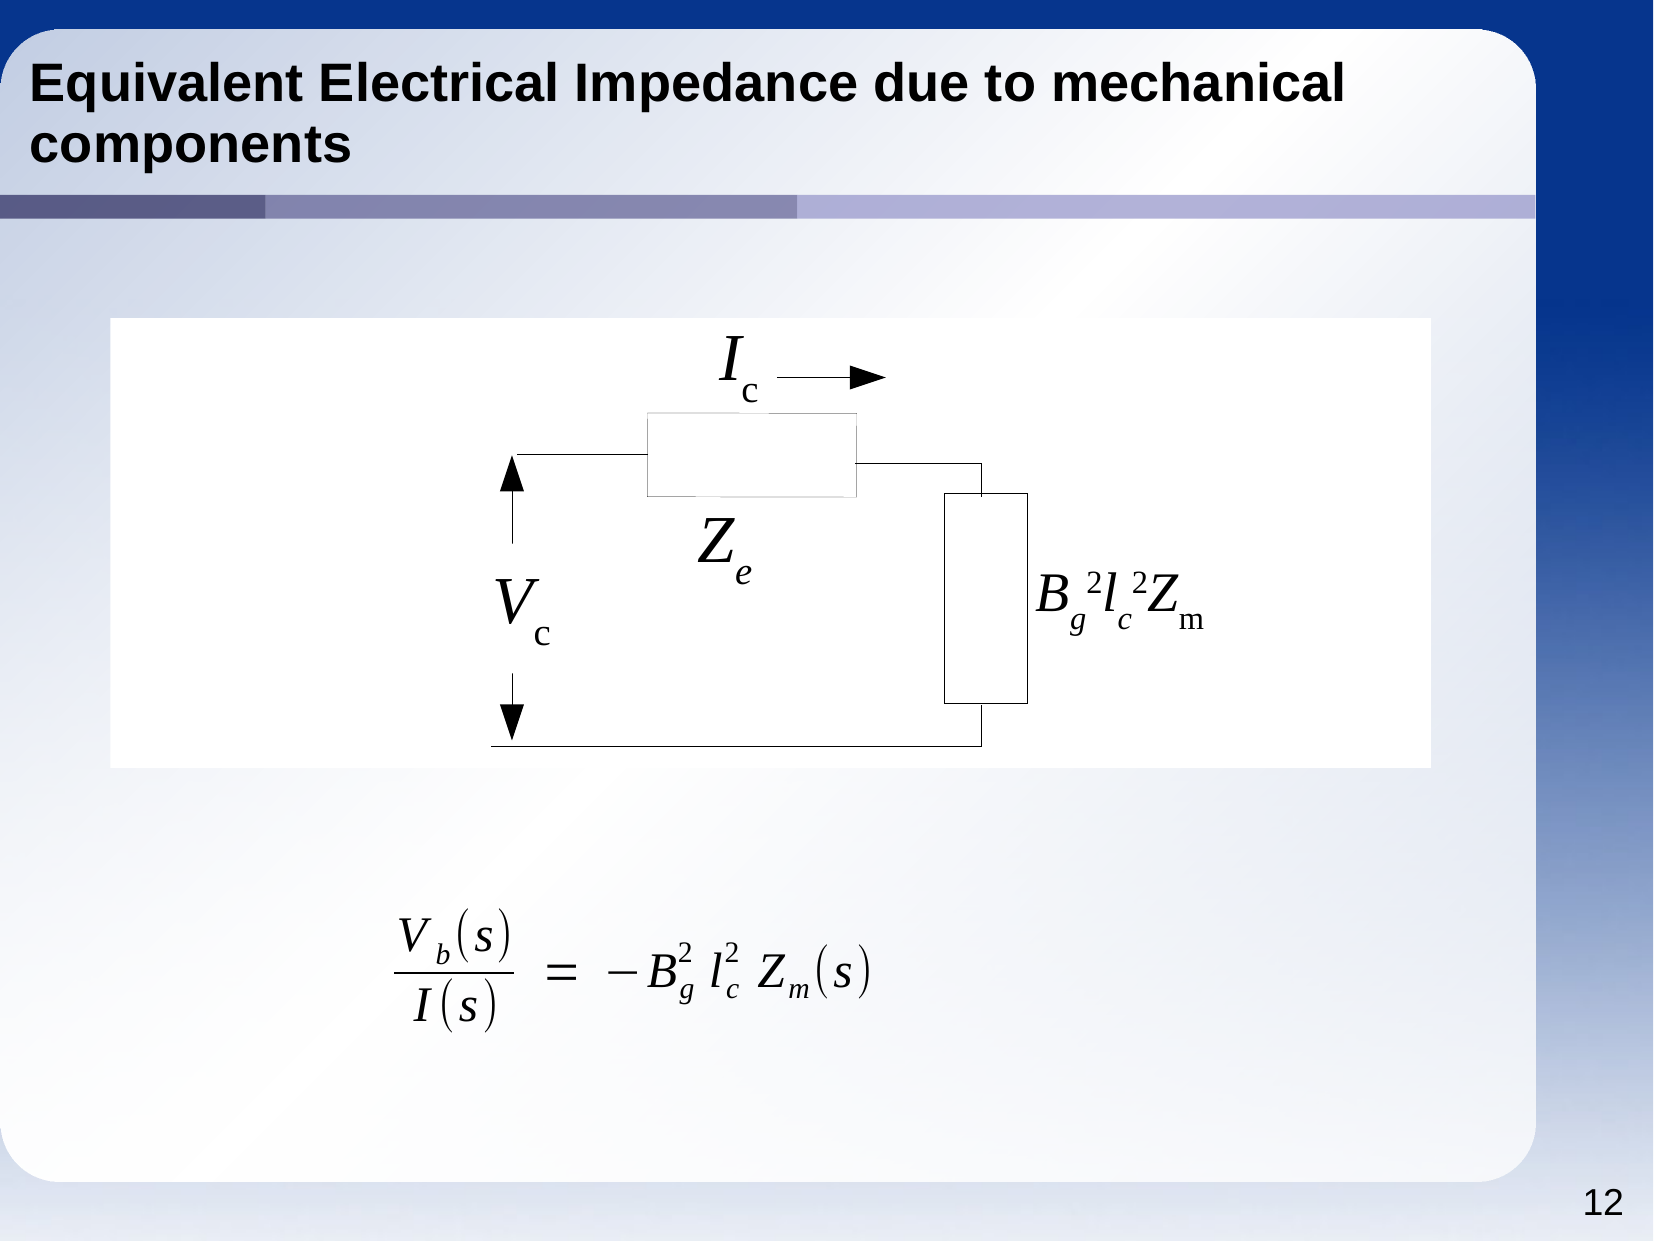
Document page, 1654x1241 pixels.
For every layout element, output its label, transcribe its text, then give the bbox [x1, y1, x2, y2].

picture [0, 0, 1654, 1241]
chart [385, 906, 879, 1037]
chart [110, 318, 1431, 768]
title Equivalent Electrical Impedance due to mechanical components [29, 49, 1506, 178]
